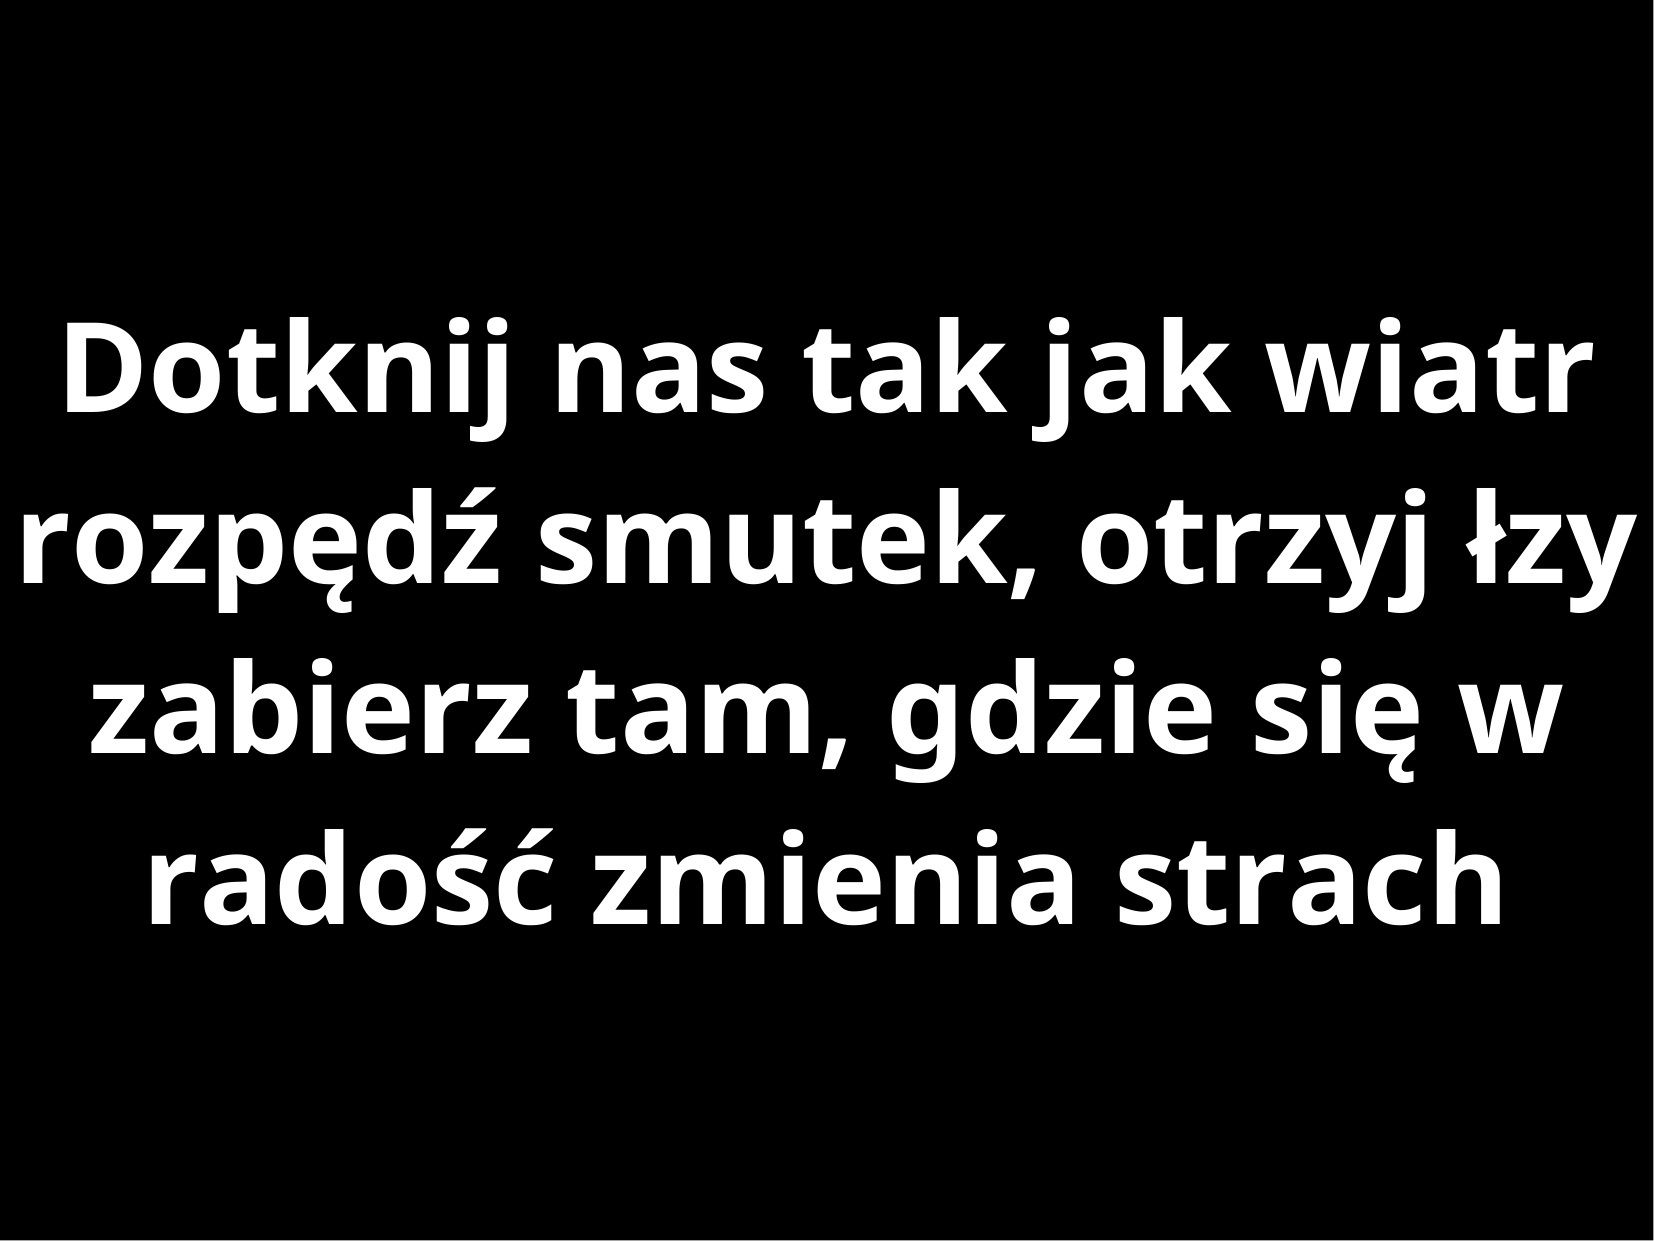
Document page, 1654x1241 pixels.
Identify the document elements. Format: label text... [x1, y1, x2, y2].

title Dotknij nas tak jak wiatr rozpędź smutek, otrzyj łzy zabierz tam, gdzie się w radość zmienia strach [0, 0, 1654, 1241]
